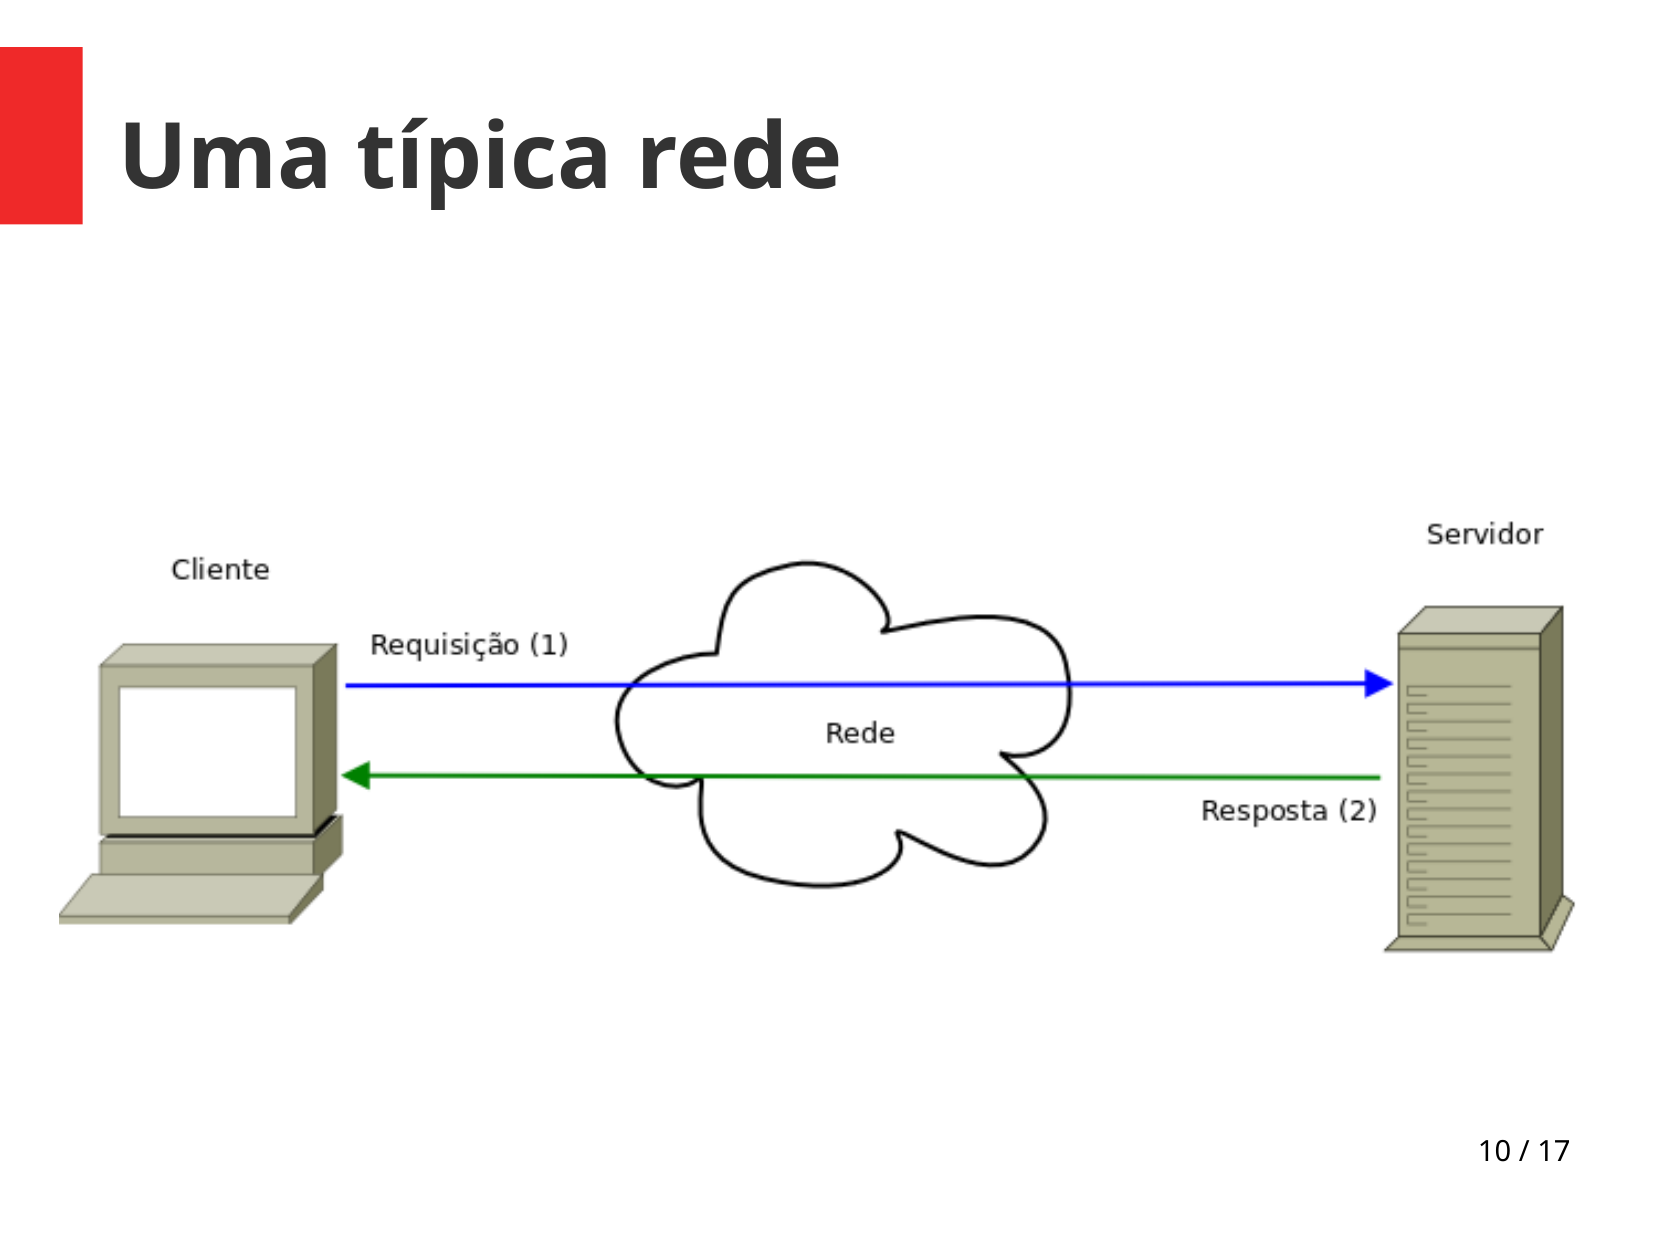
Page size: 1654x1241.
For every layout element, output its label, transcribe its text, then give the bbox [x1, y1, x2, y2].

picture [59, 518, 1595, 959]
title Uma típica rede [118, 49, 1571, 257]
